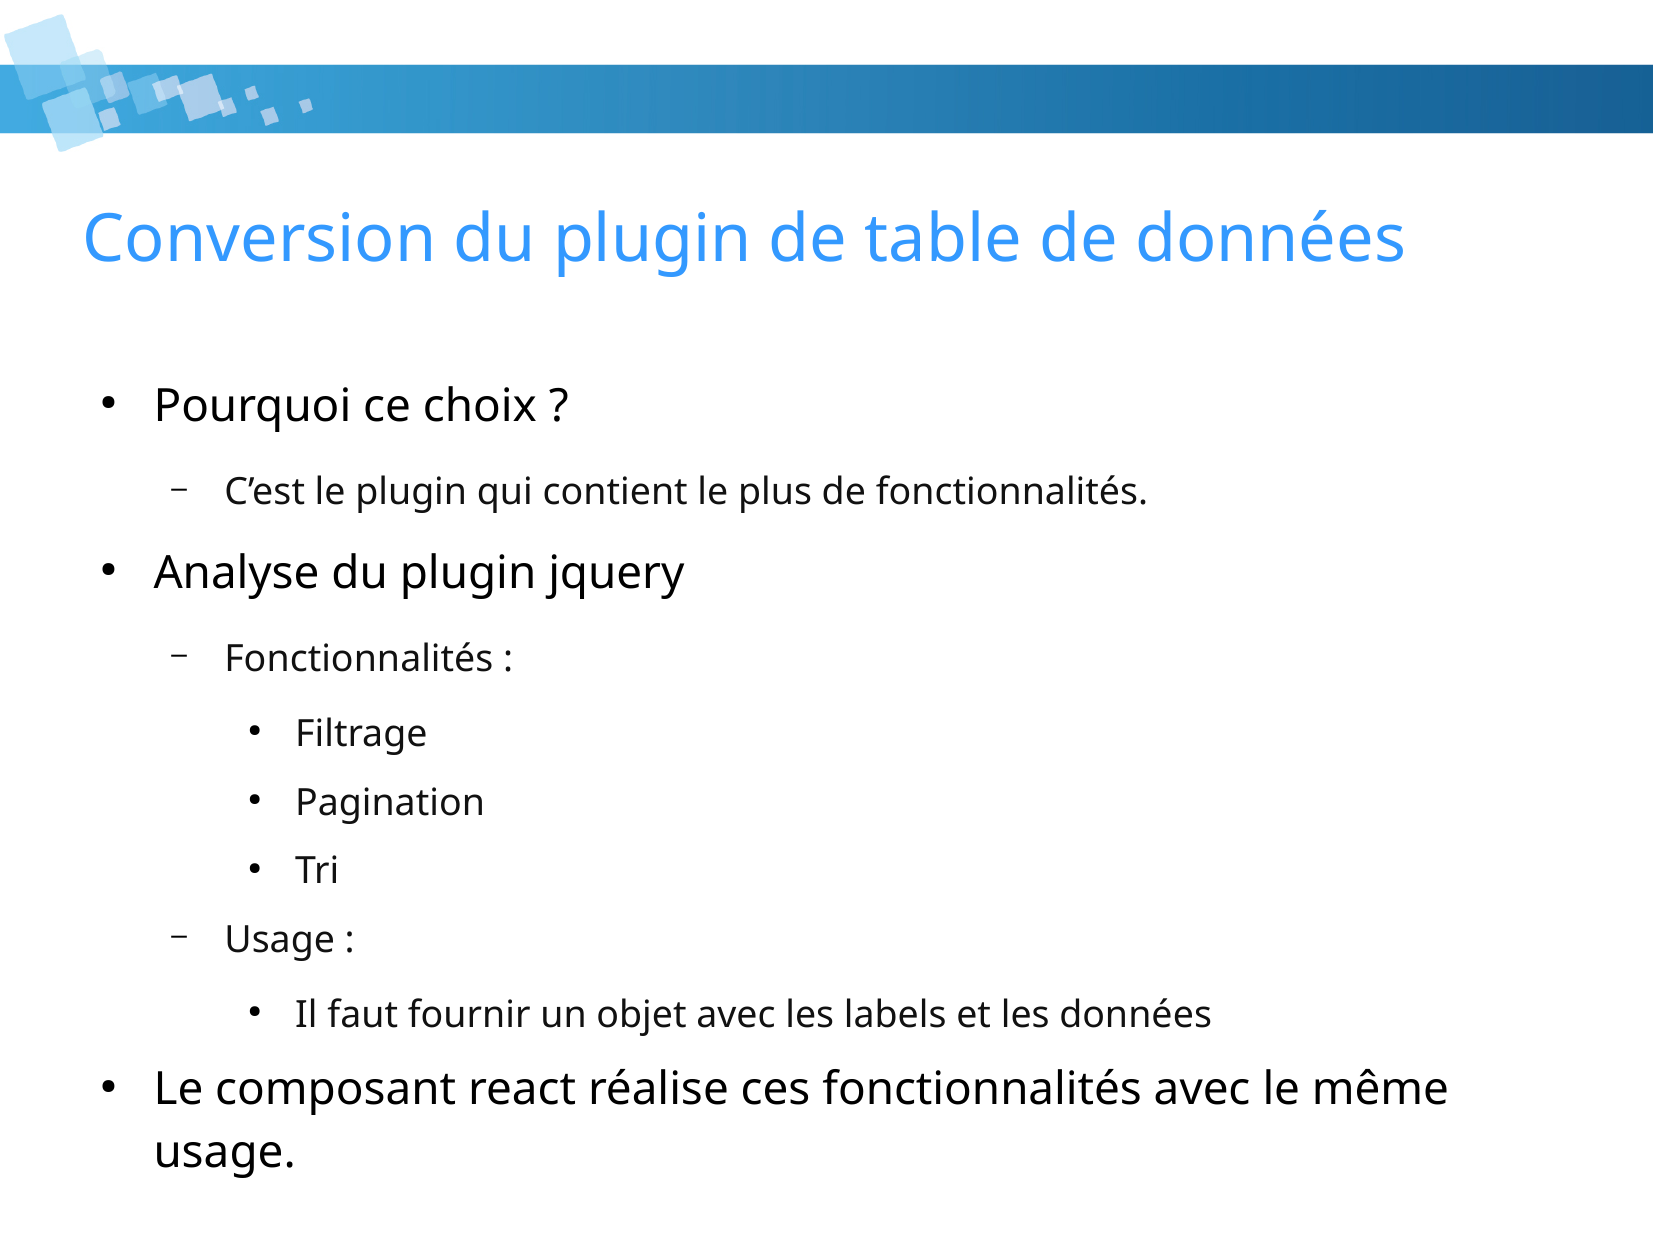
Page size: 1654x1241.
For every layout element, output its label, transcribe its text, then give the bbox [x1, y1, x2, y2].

list Pourquoi ce choix ? C’est le plugin qui contient le plus de fonctionnalités. Analyse du plugin jquery Fonctionnalités : Filtrage Pagination Tri Usage : Il faut fournir un objet avec les labels et les données Le composant react réalise ces fonctionnalités avec le même usage. [82, 372, 1571, 1093]
picture [0, 0, 1653, 1238]
title Conversion du plugin de table de données [82, 132, 1571, 340]
